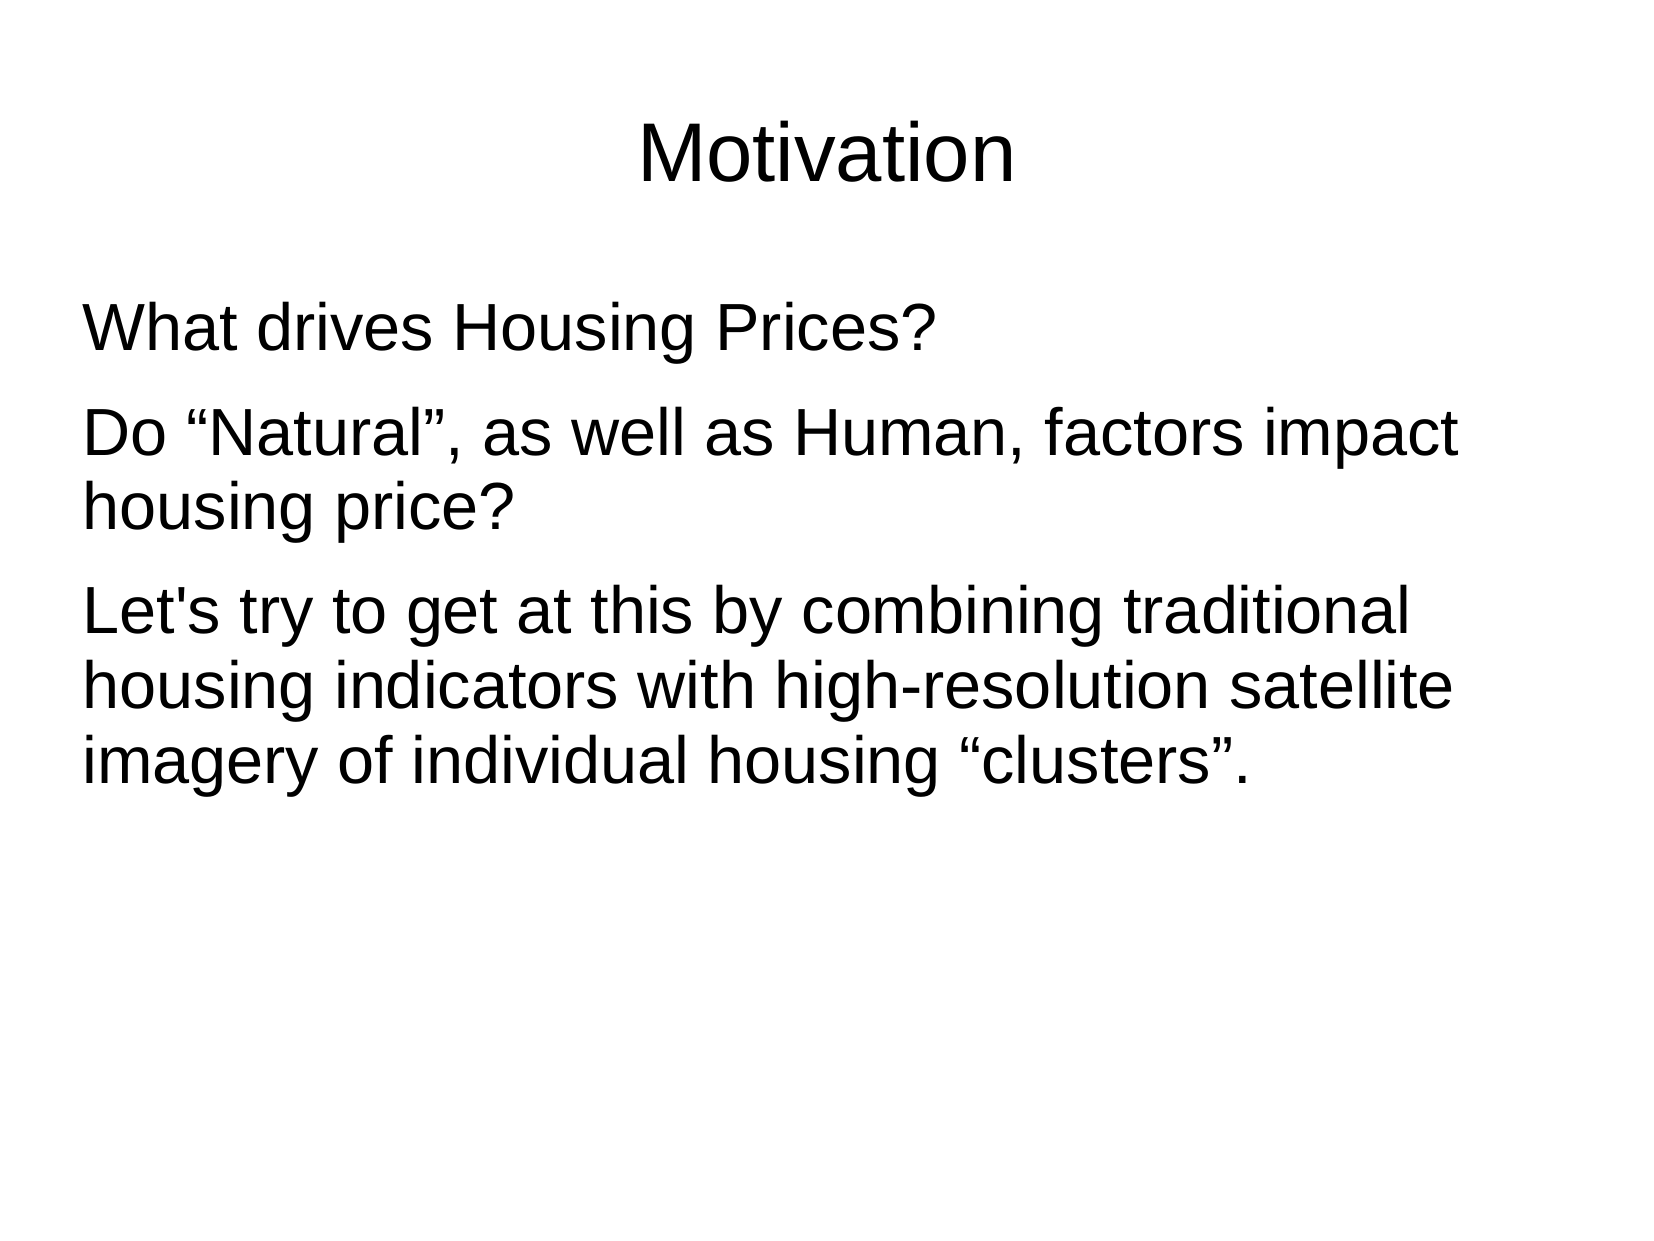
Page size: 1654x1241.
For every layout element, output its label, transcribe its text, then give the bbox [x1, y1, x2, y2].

list What drives Housing Prices? Do “Natural”, as well as Human, factors impact housing price? Let's try to get at this by combining traditional housing indicators with high-resolution satellite imagery of individual housing “clusters”. [82, 290, 1571, 1010]
title Motivation [82, 49, 1571, 257]
